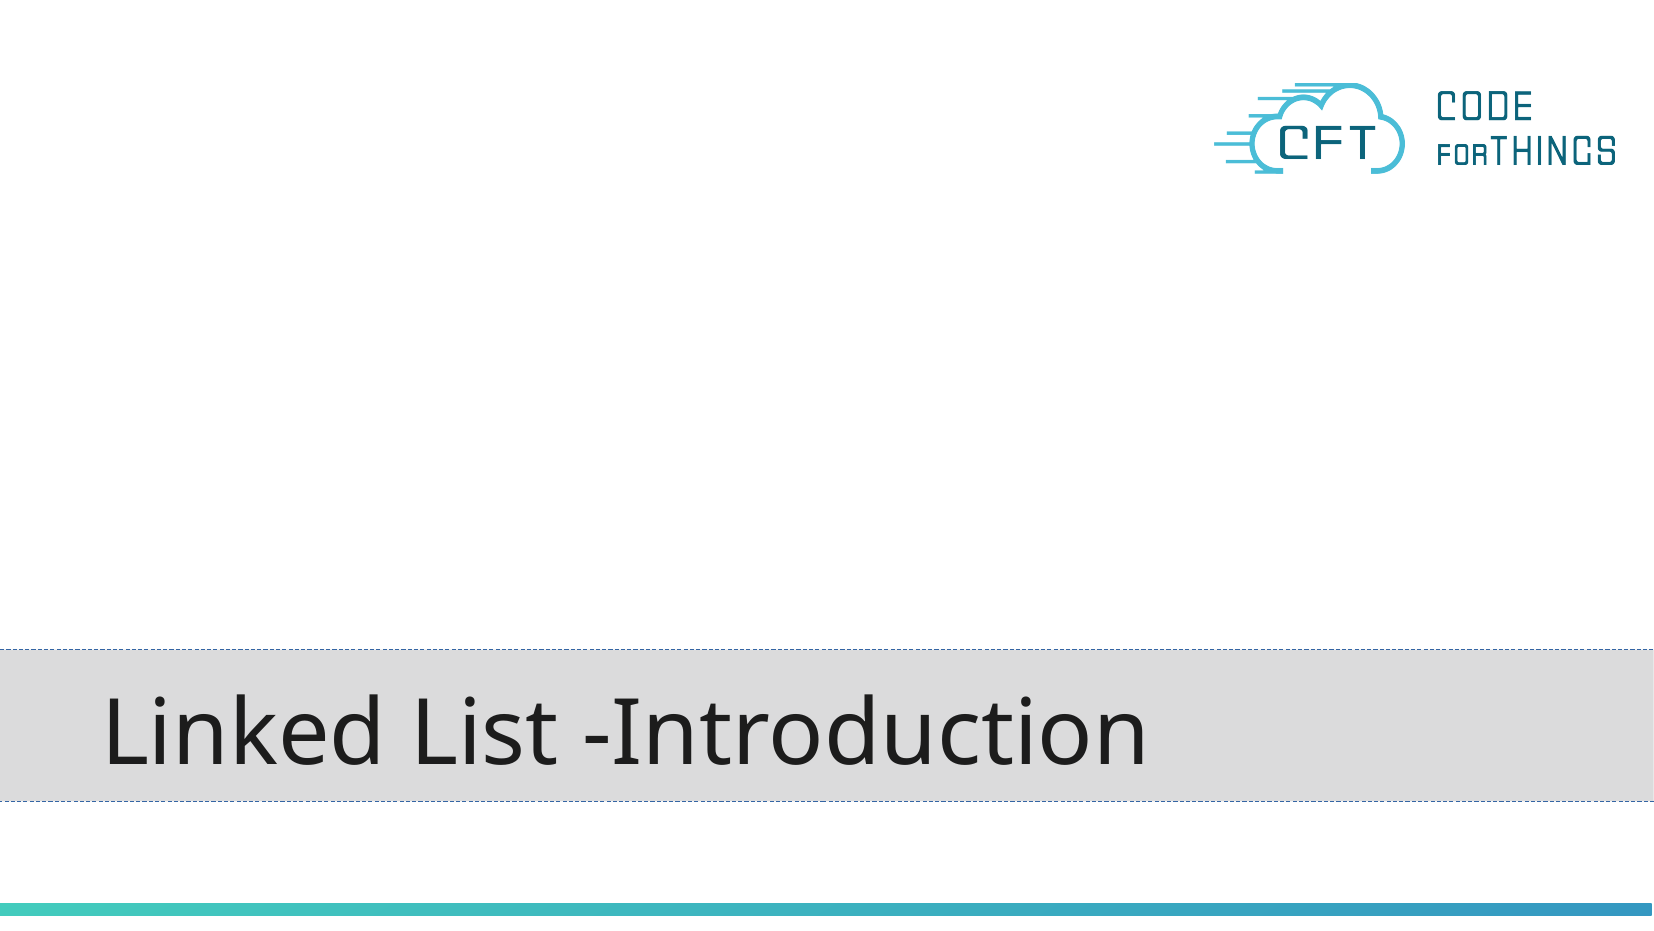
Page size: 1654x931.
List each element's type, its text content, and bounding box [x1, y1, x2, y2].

picture [1214, 83, 1615, 174]
title Linked List -Introduction [27, 651, 1335, 807]
